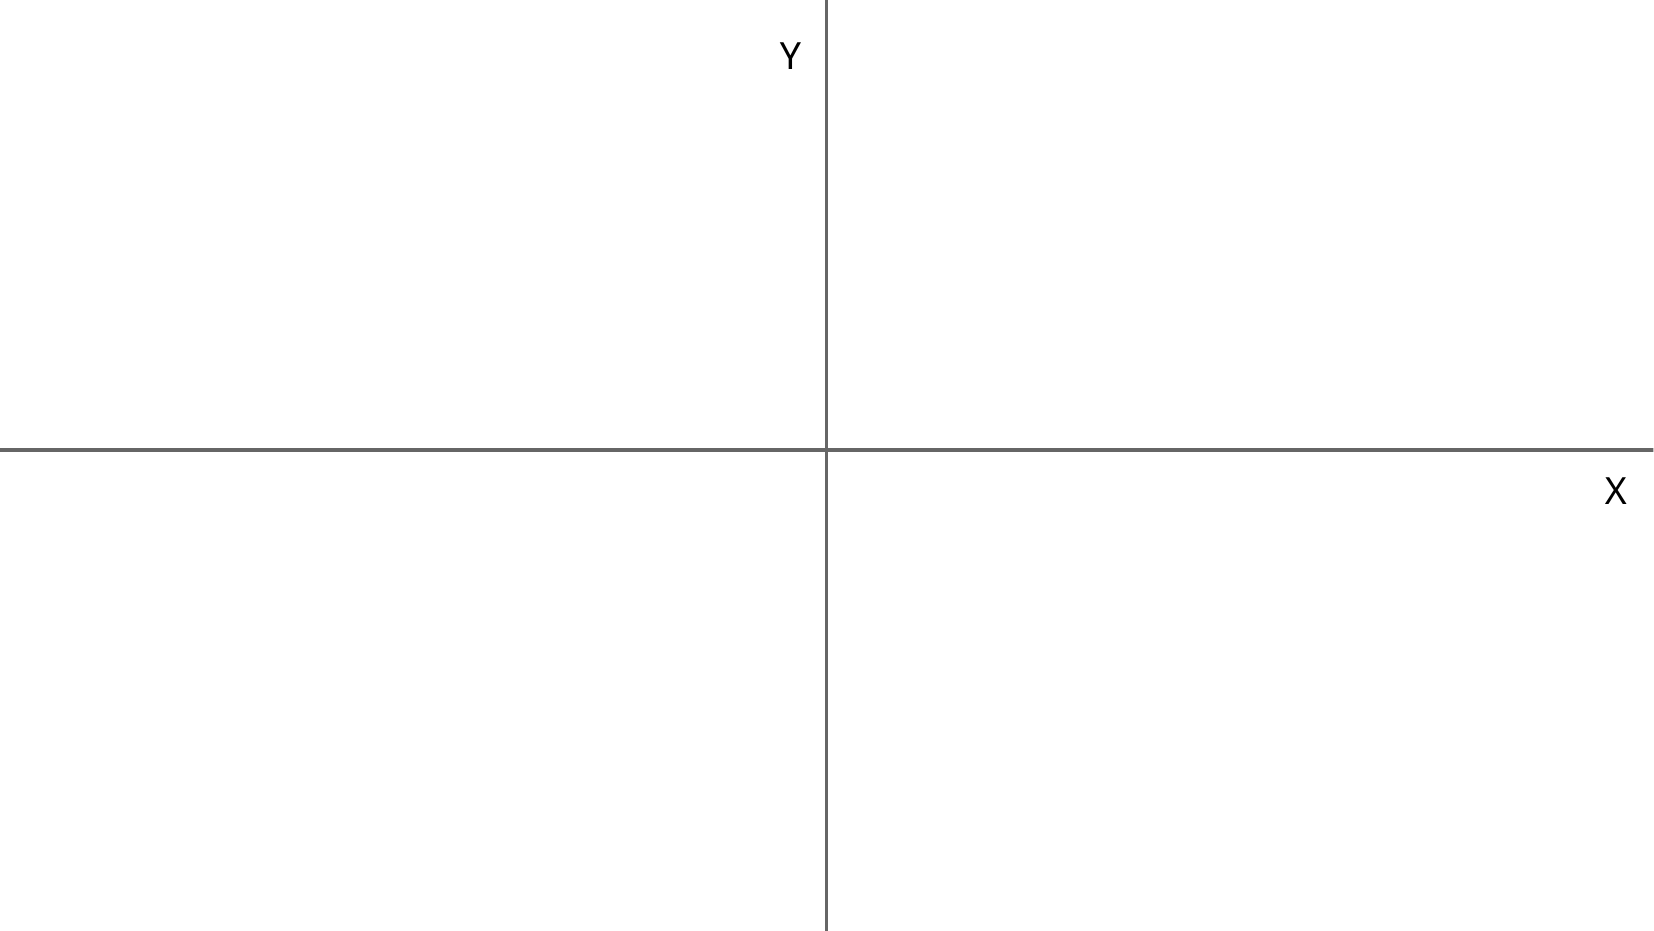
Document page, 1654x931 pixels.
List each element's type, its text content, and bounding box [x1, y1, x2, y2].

text_box Y [765, 22, 826, 76]
text_box X [1590, 457, 1651, 511]
